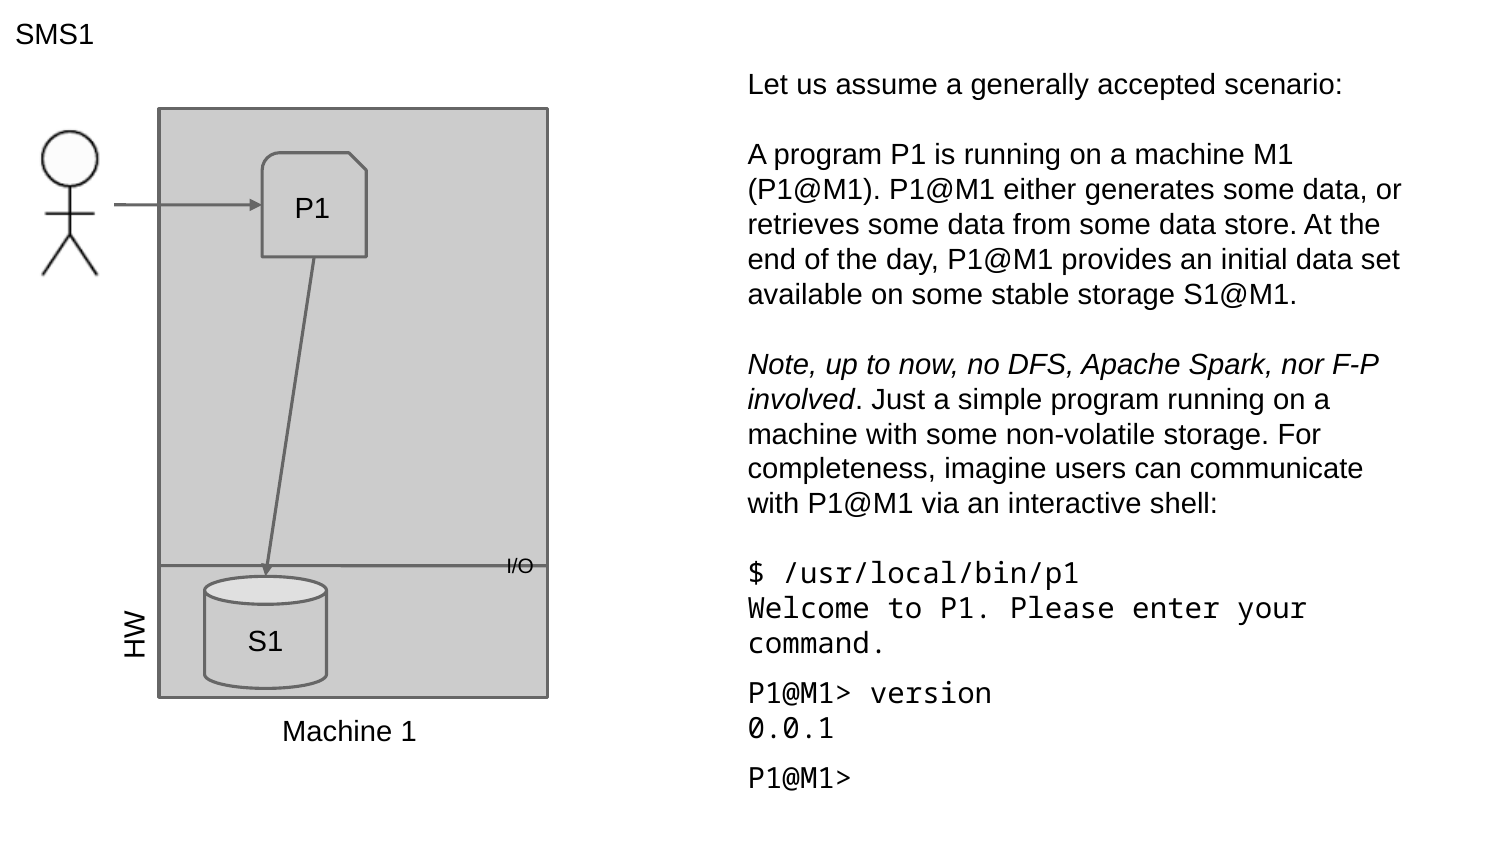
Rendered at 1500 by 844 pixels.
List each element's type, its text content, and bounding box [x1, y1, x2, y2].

text_box Let us assume a generally accepted scenario: A program P1 is running on a machine M1 (P1@M1). P1@M1 either generates some data, or retrieves some data from some data store. At the end of the day, P1@M1 provides an initial data set available on some stable storage S1@M1. Note, up to now, no DFS, Apache Spark, nor F-P involved. Just a simple program running on a machine with some non-volatile storage. For completeness, imagine users can communicate with P1@M1 via an interactive shell: $ /usr/local/bin/p1 Welcome to P1. Please enter your command. P1@M1> version 0.0.1 P1@M1> [732, 50, 1422, 815]
picture [29, 118, 114, 292]
text_box [159, 108, 548, 564]
text_box S1 [204, 592, 327, 689]
text_box Machine 1 [267, 697, 440, 756]
text_box HW [100, 590, 159, 675]
text_box [159, 206, 312, 564]
text_box SMS1 [0, 0, 122, 57]
text_box P1 [262, 152, 367, 257]
text_box I/O [491, 537, 568, 594]
text_box [159, 568, 548, 698]
